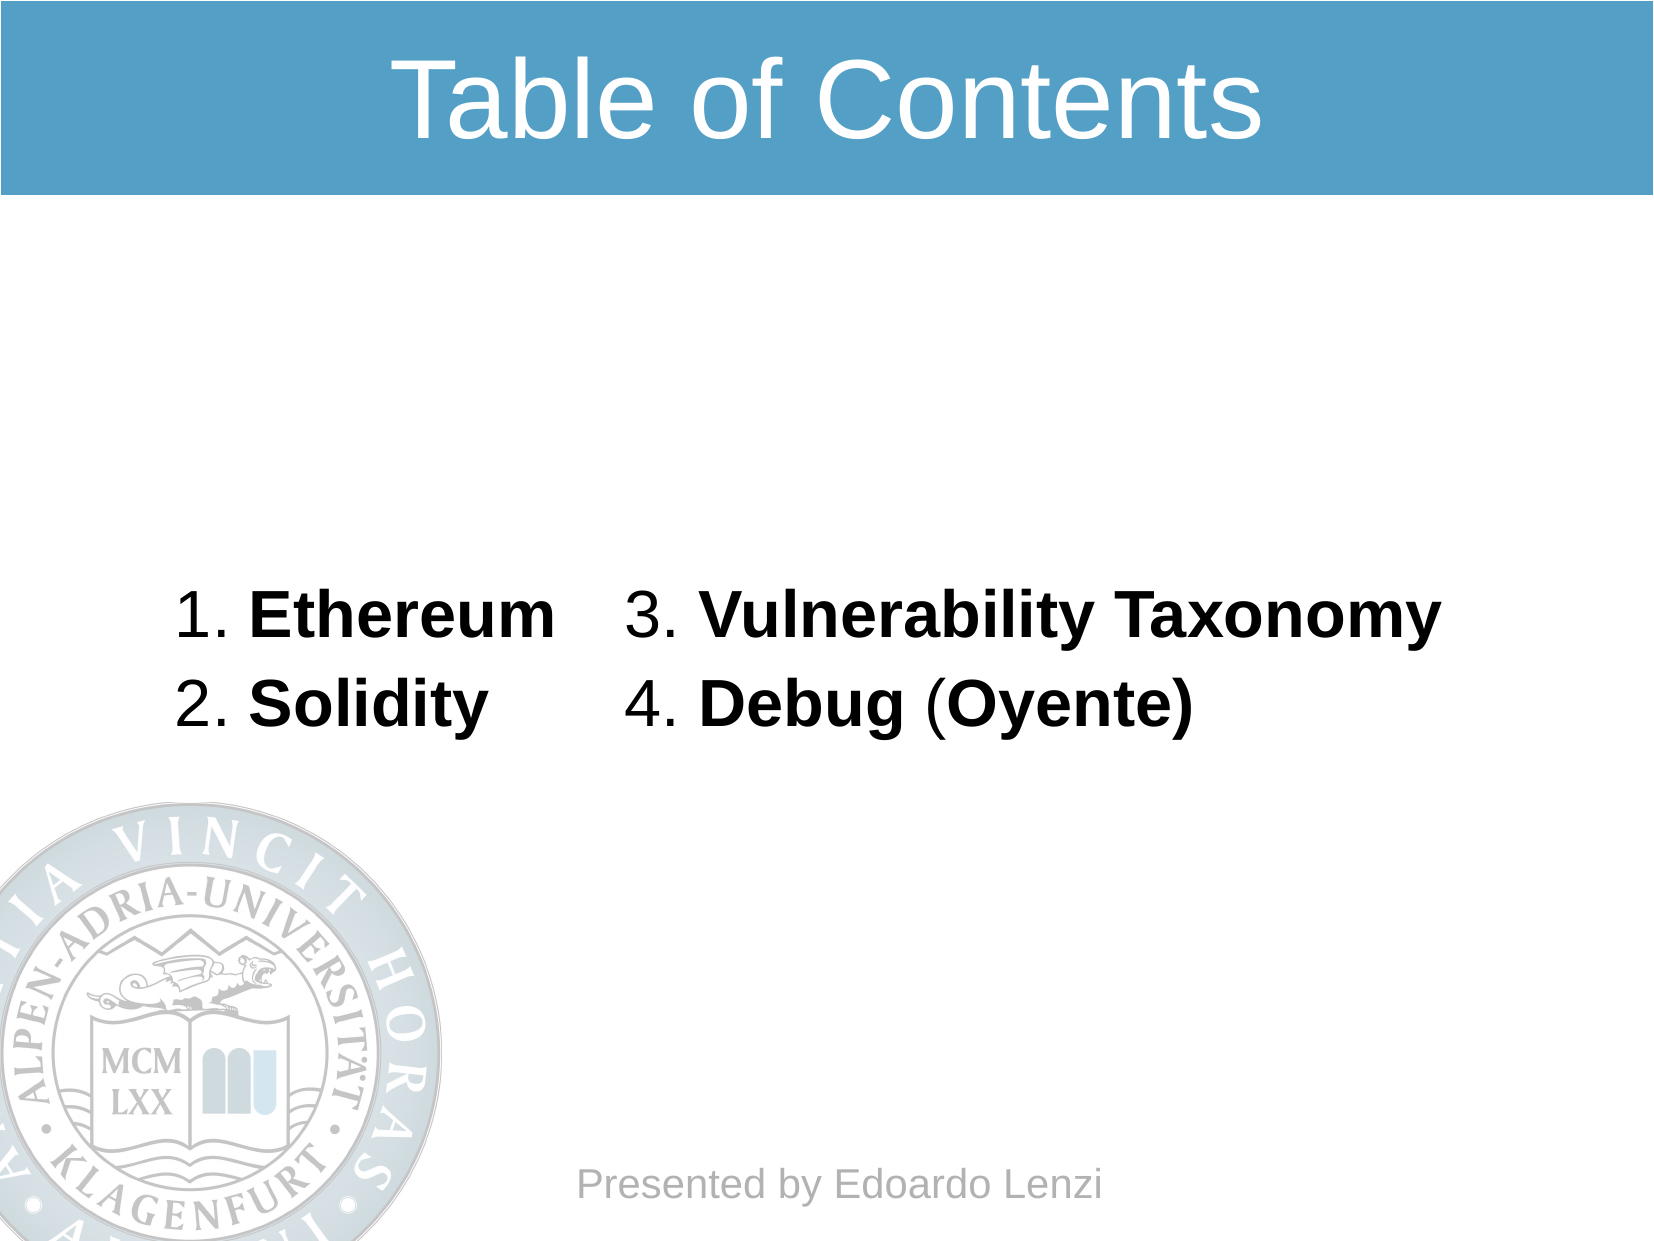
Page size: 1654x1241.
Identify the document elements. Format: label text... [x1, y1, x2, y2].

text_box [0, 801, 452, 1241]
text_box [1571, 0, 1654, 196]
text_box [0, 0, 82, 196]
text_box Ethereum Solidity [175, 405, 918, 1080]
text_box 3. Vulnerability Taxonomy 4. Debug (Oyente) [568, 510, 1542, 808]
title Table of Contents [82, 0, 1571, 204]
list Presented by Edoardo Lenzi [505, 1160, 1654, 1241]
